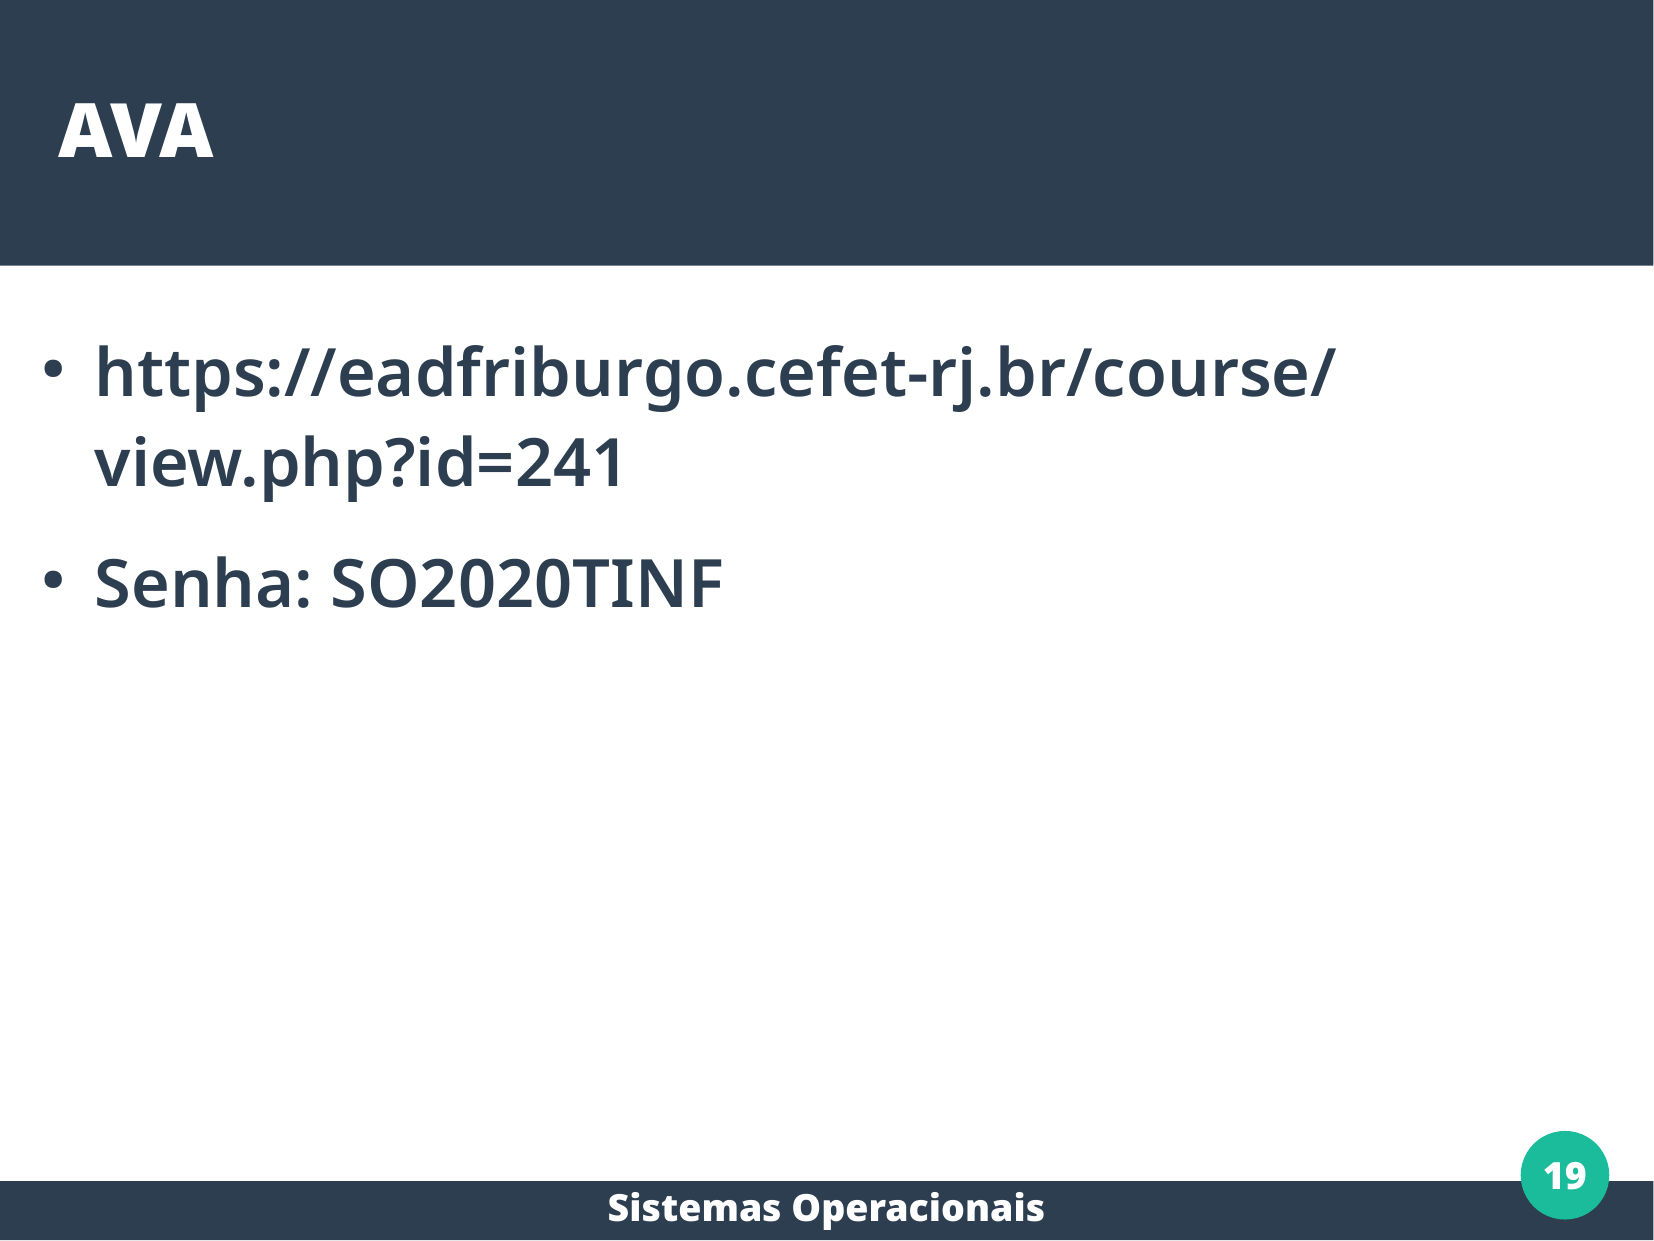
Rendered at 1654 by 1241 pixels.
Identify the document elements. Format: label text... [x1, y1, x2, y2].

list https://eadfriburgo.cefet-rj.br/course/view.php?id=241 Senha: SO2020TINF [23, 324, 1619, 709]
title AVA [59, 49, 1595, 207]
